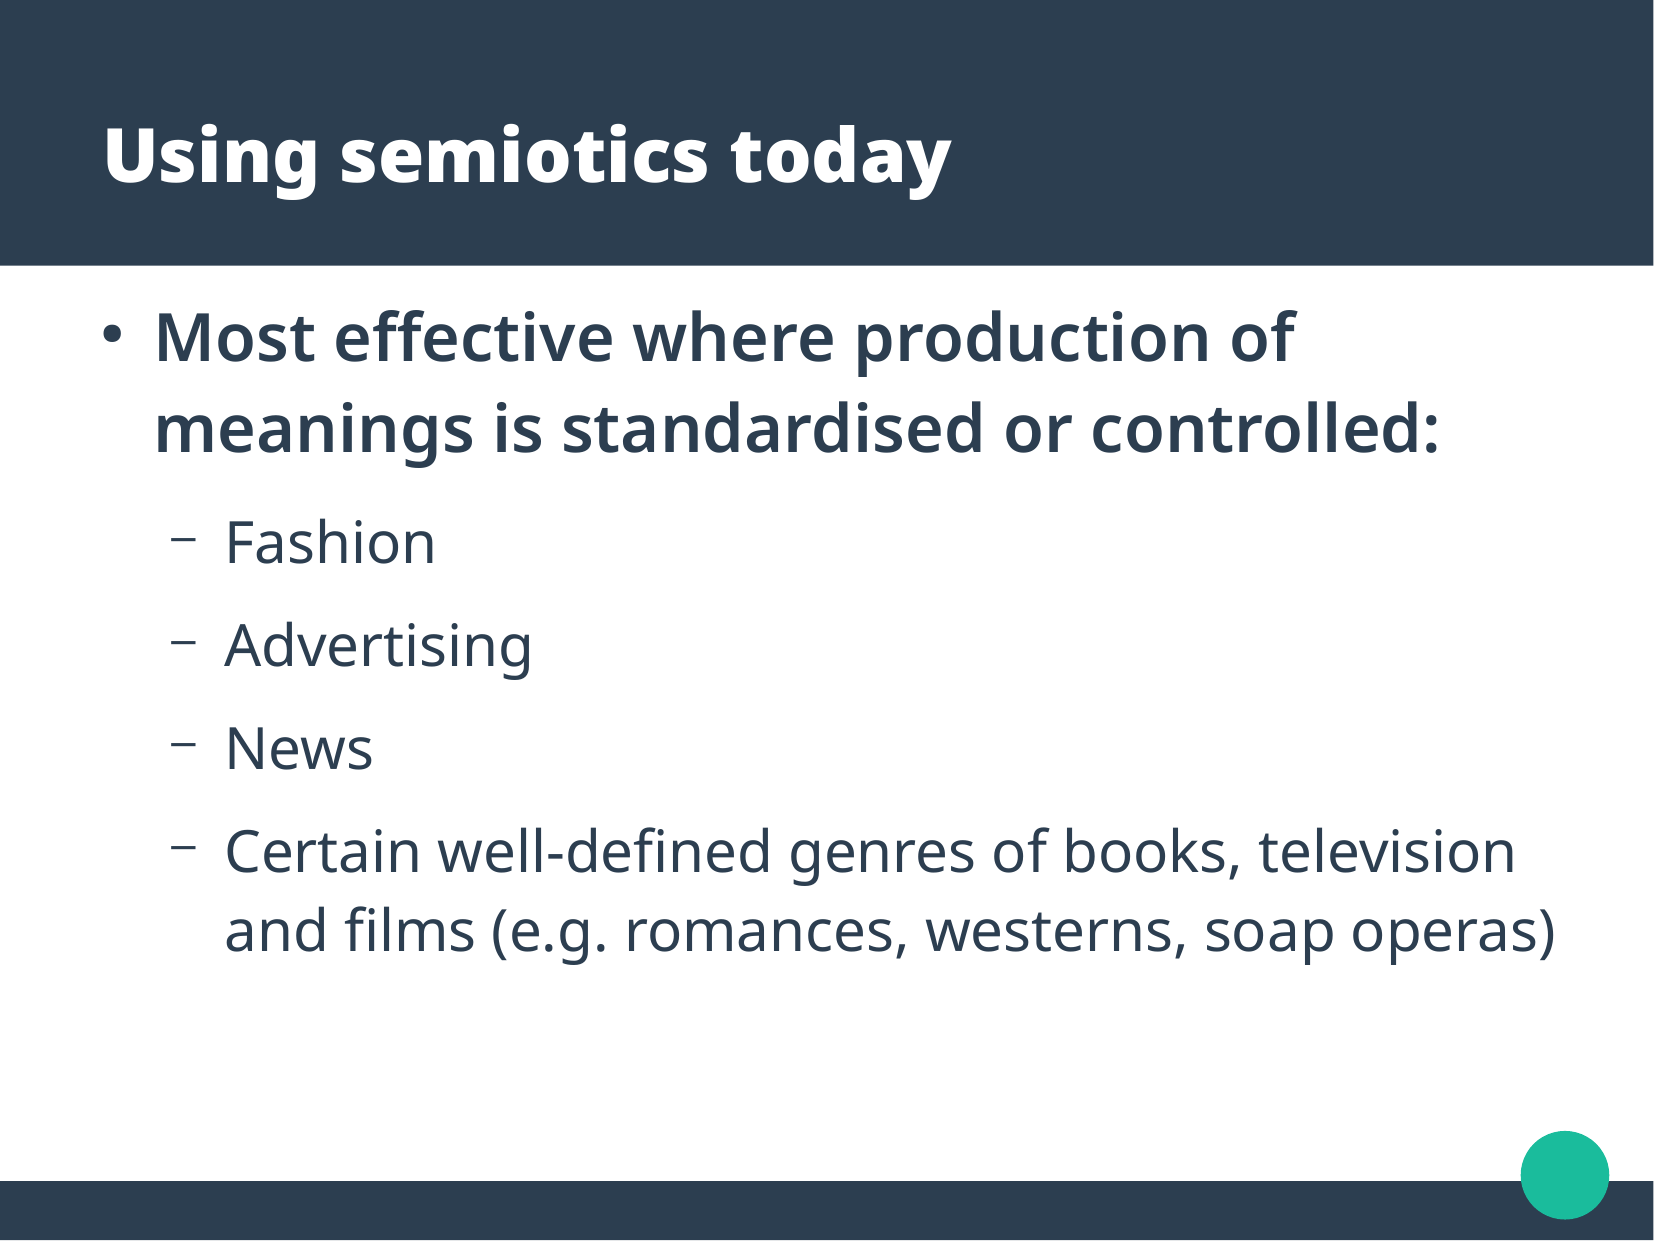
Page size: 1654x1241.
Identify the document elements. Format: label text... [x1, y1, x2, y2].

title Using semiotics today [82, 49, 1571, 257]
list Most effective where production of meanings is standardised or controlled: Fashion Advertising News Certain well-defined genres of books, television and films (e.g. romances, westerns, soap operas) [82, 290, 1571, 1010]
